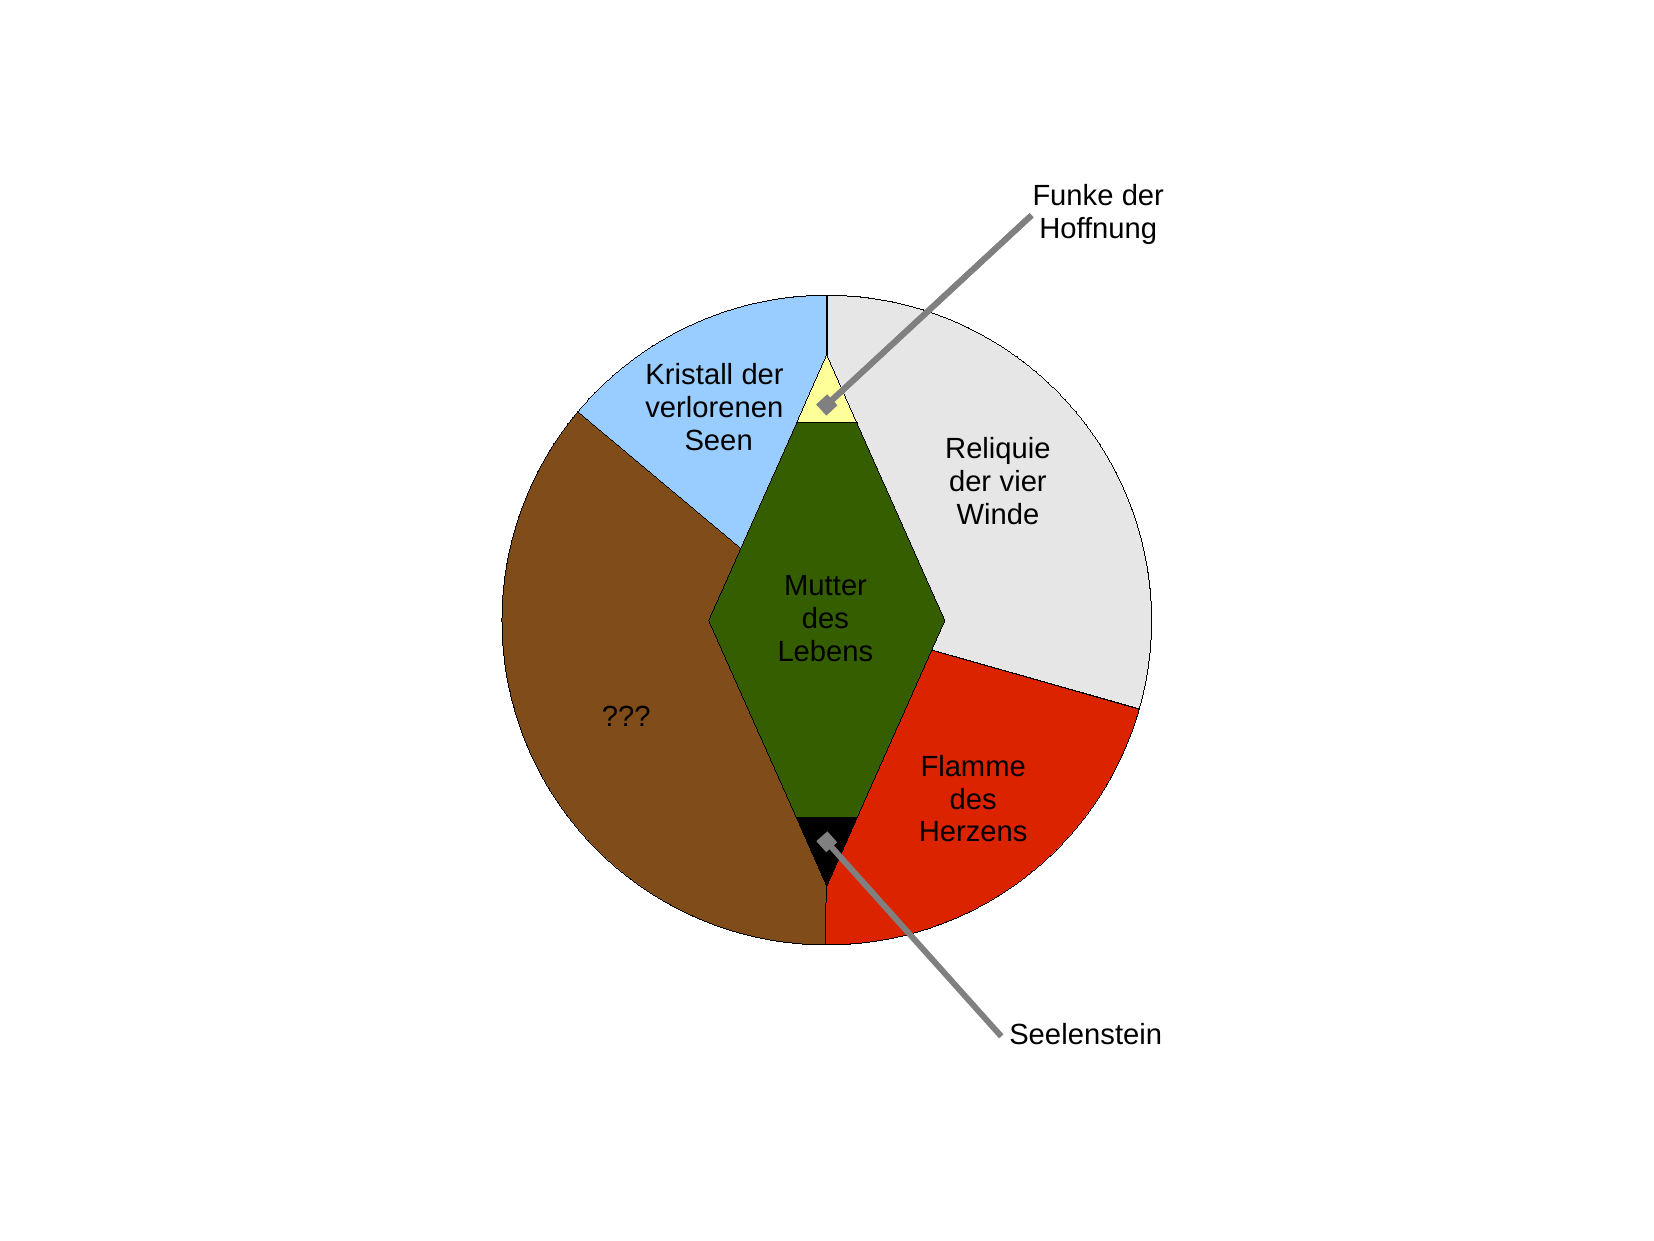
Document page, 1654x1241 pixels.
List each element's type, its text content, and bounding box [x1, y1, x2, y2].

text_box ??? [587, 692, 666, 741]
text_box Funke der Hoffnung [1017, 171, 1180, 253]
text_box Flamme des Herzens [903, 742, 1043, 856]
text_box Seelenstein [994, 1010, 1178, 1059]
text_box [501, 295, 1152, 945]
text_box Kristall der verlorenen Seen [630, 350, 807, 464]
text_box Mutter des Lebens [762, 561, 889, 676]
text_box Reliquie der vier Winde [930, 424, 1066, 538]
